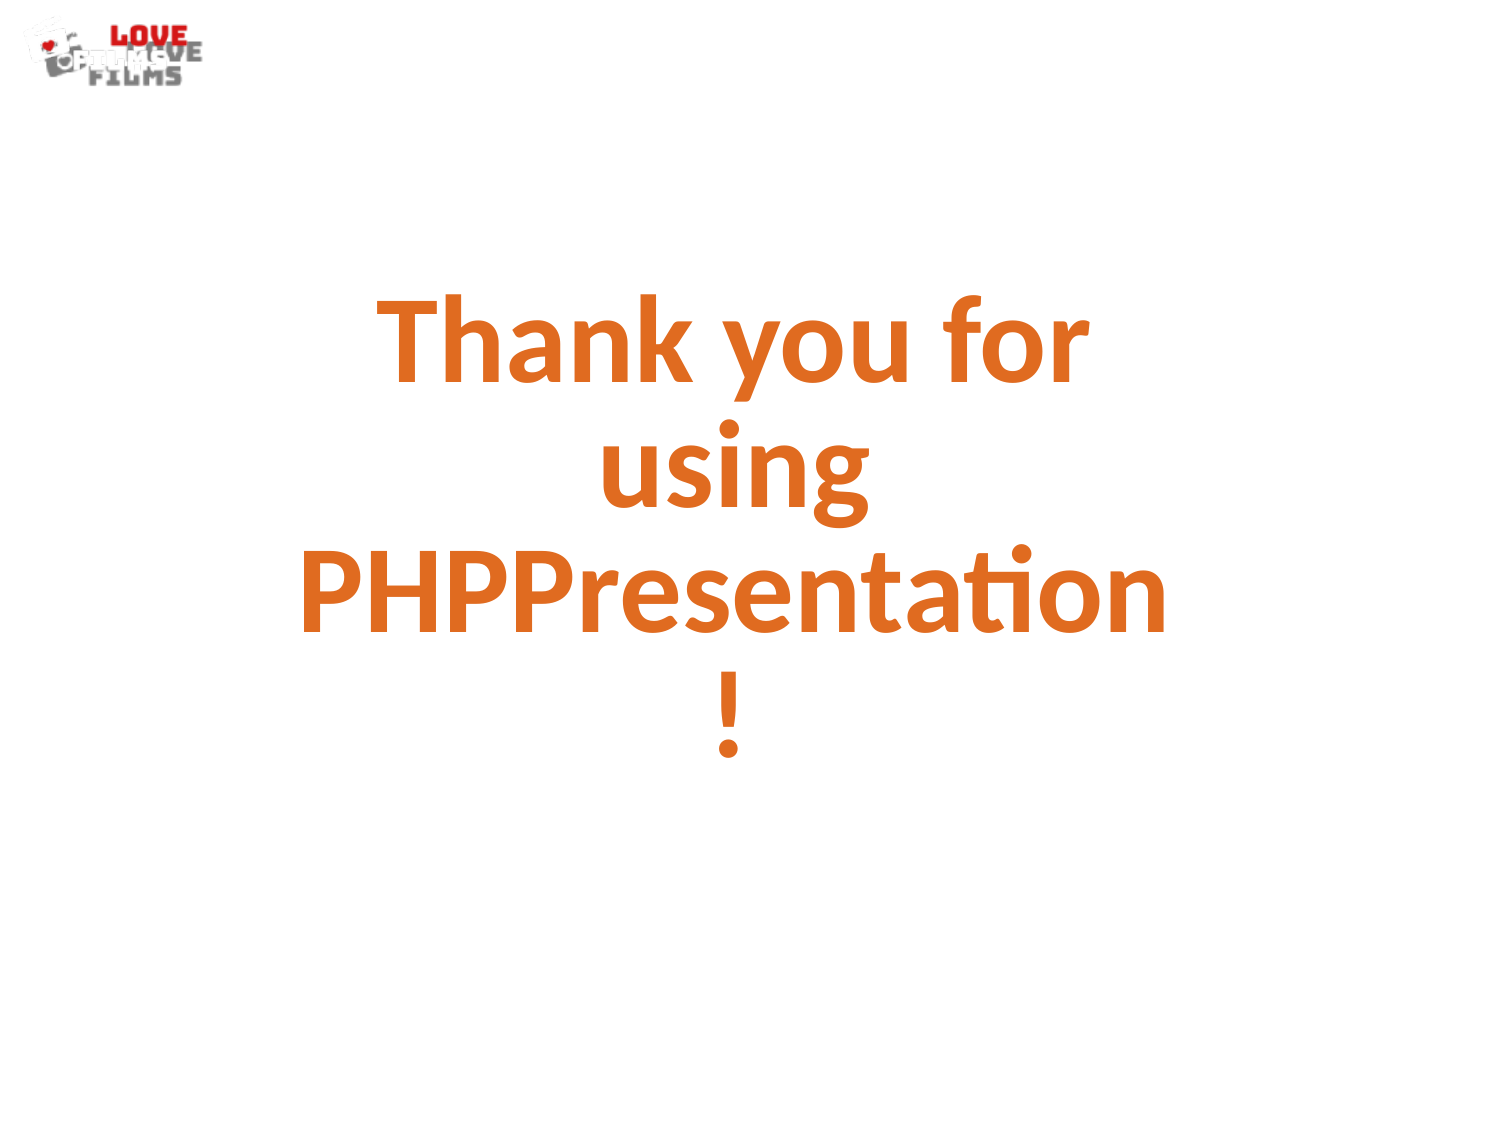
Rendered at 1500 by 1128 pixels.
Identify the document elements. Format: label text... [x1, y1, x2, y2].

text_box Thank you for using PHPPresentation! [265, 281, 1204, 751]
picture [15, 15, 196, 72]
